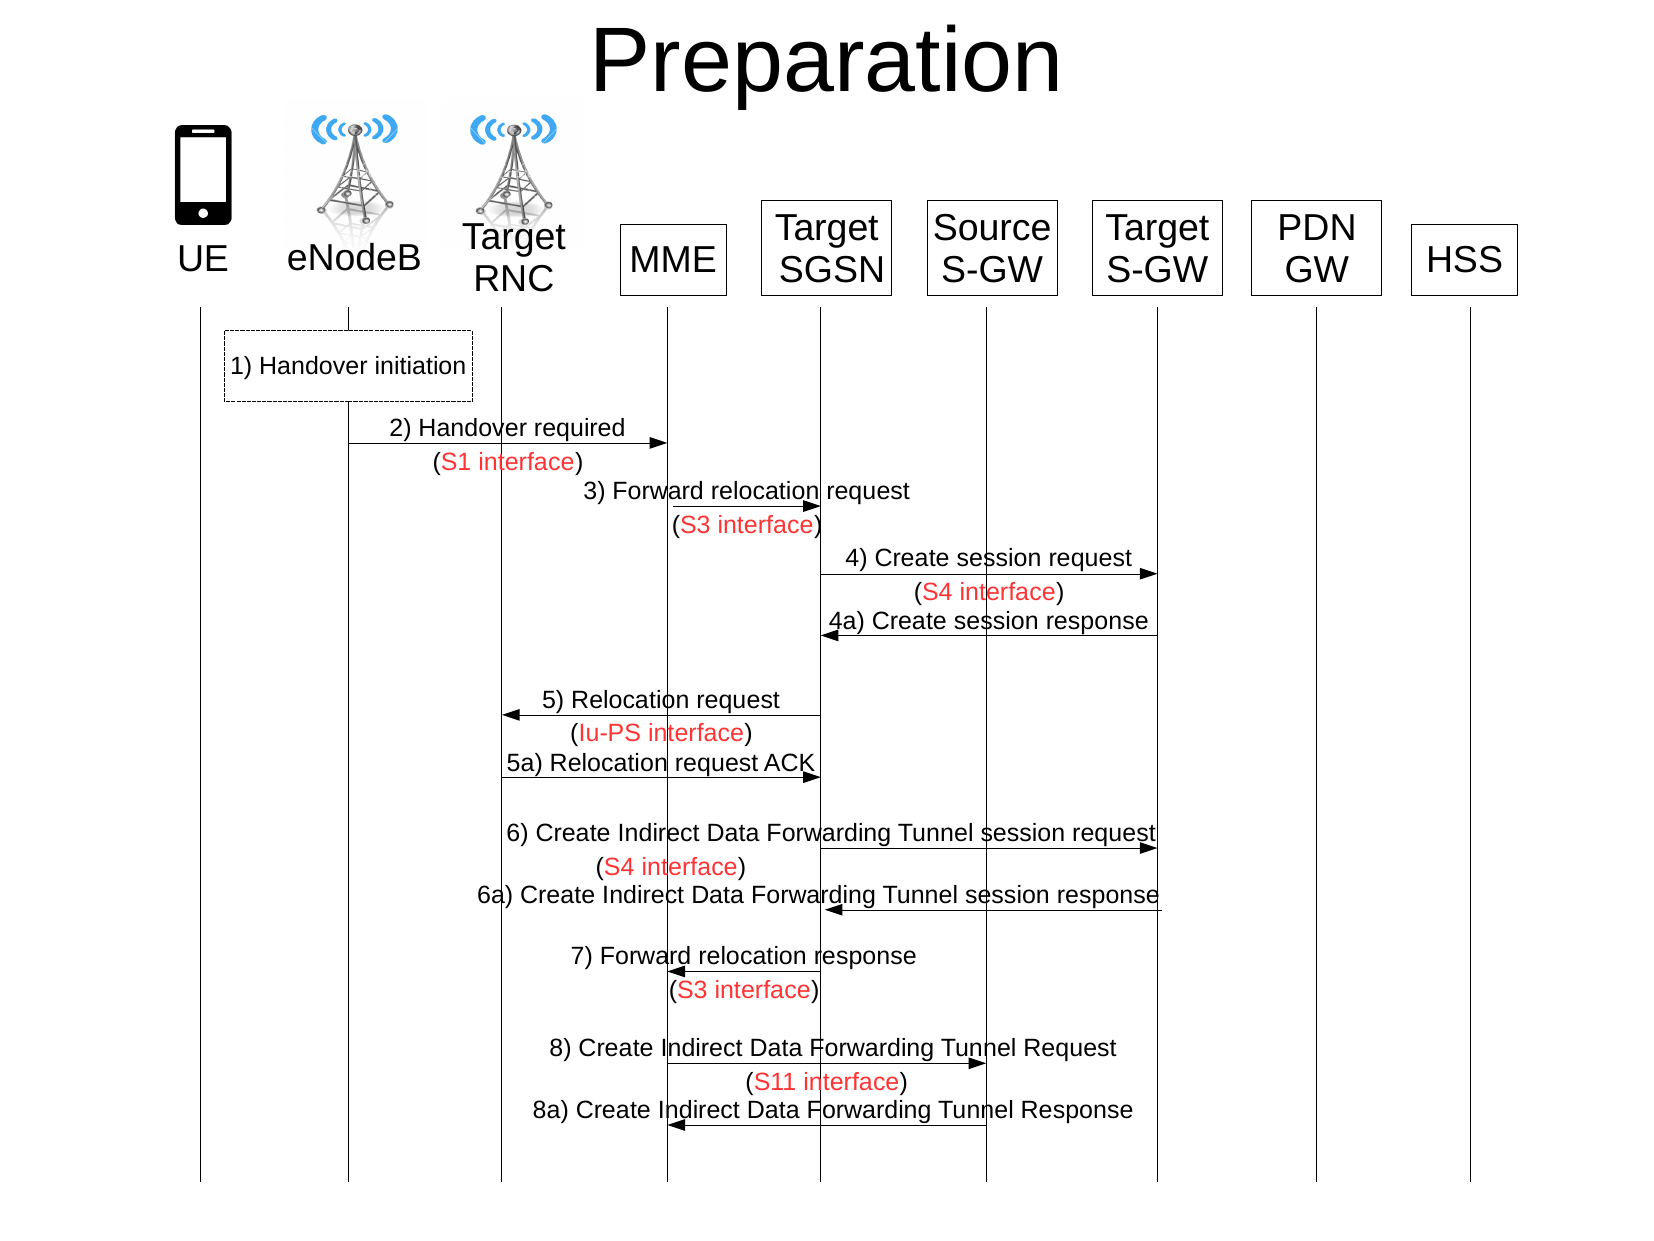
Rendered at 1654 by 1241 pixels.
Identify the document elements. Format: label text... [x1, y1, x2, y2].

text_box Target SGSN [761, 200, 892, 296]
text_box 1) Handover initiation [224, 330, 473, 402]
text_box MME [620, 224, 727, 296]
picture [153, 125, 253, 225]
text_box Source S-GW [927, 200, 1058, 296]
picture [283, 113, 426, 249]
text_box HSS [1411, 224, 1518, 296]
title Preparation [82, 8, 1571, 113]
picture [442, 113, 585, 249]
text_box Target S-GW [1092, 200, 1223, 296]
text_box PDN GW [1251, 200, 1382, 296]
